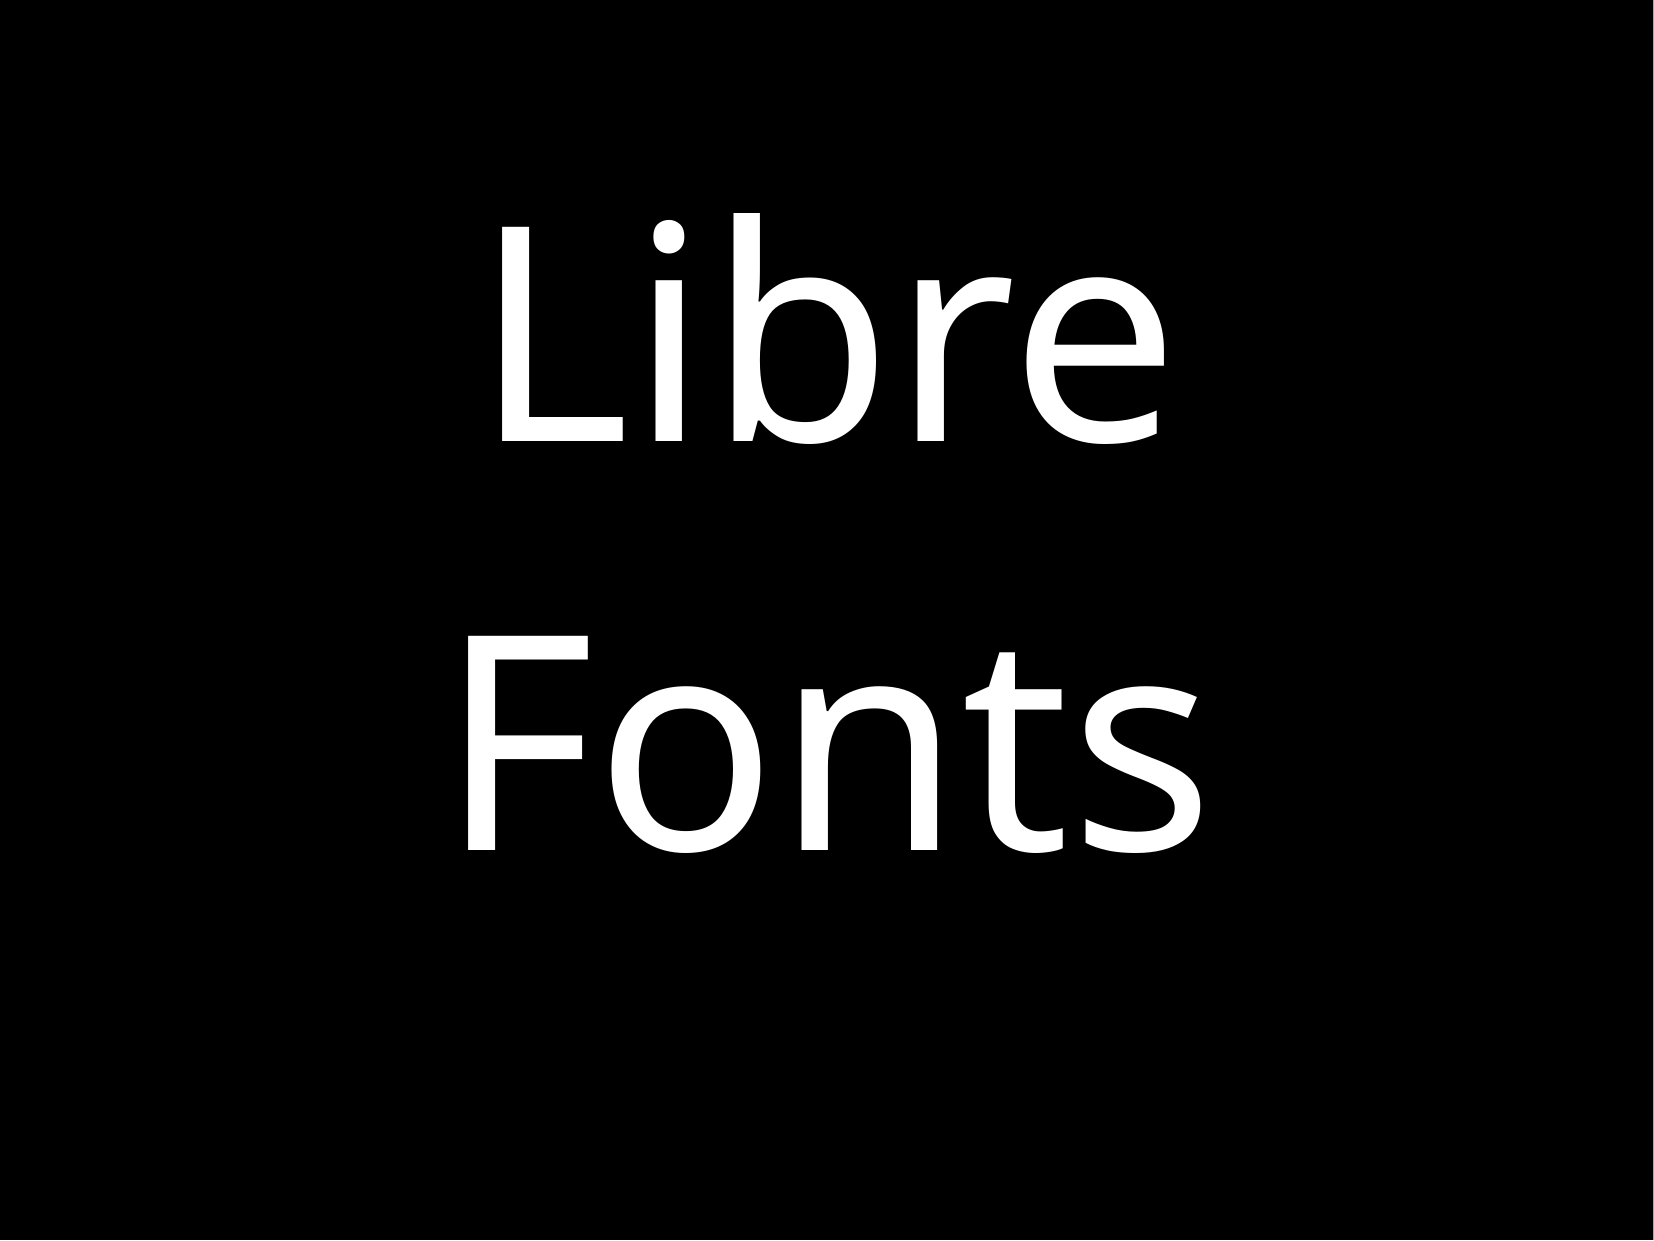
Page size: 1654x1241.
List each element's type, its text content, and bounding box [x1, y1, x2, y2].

subtitle Libre Fonts [82, 49, 1571, 1010]
